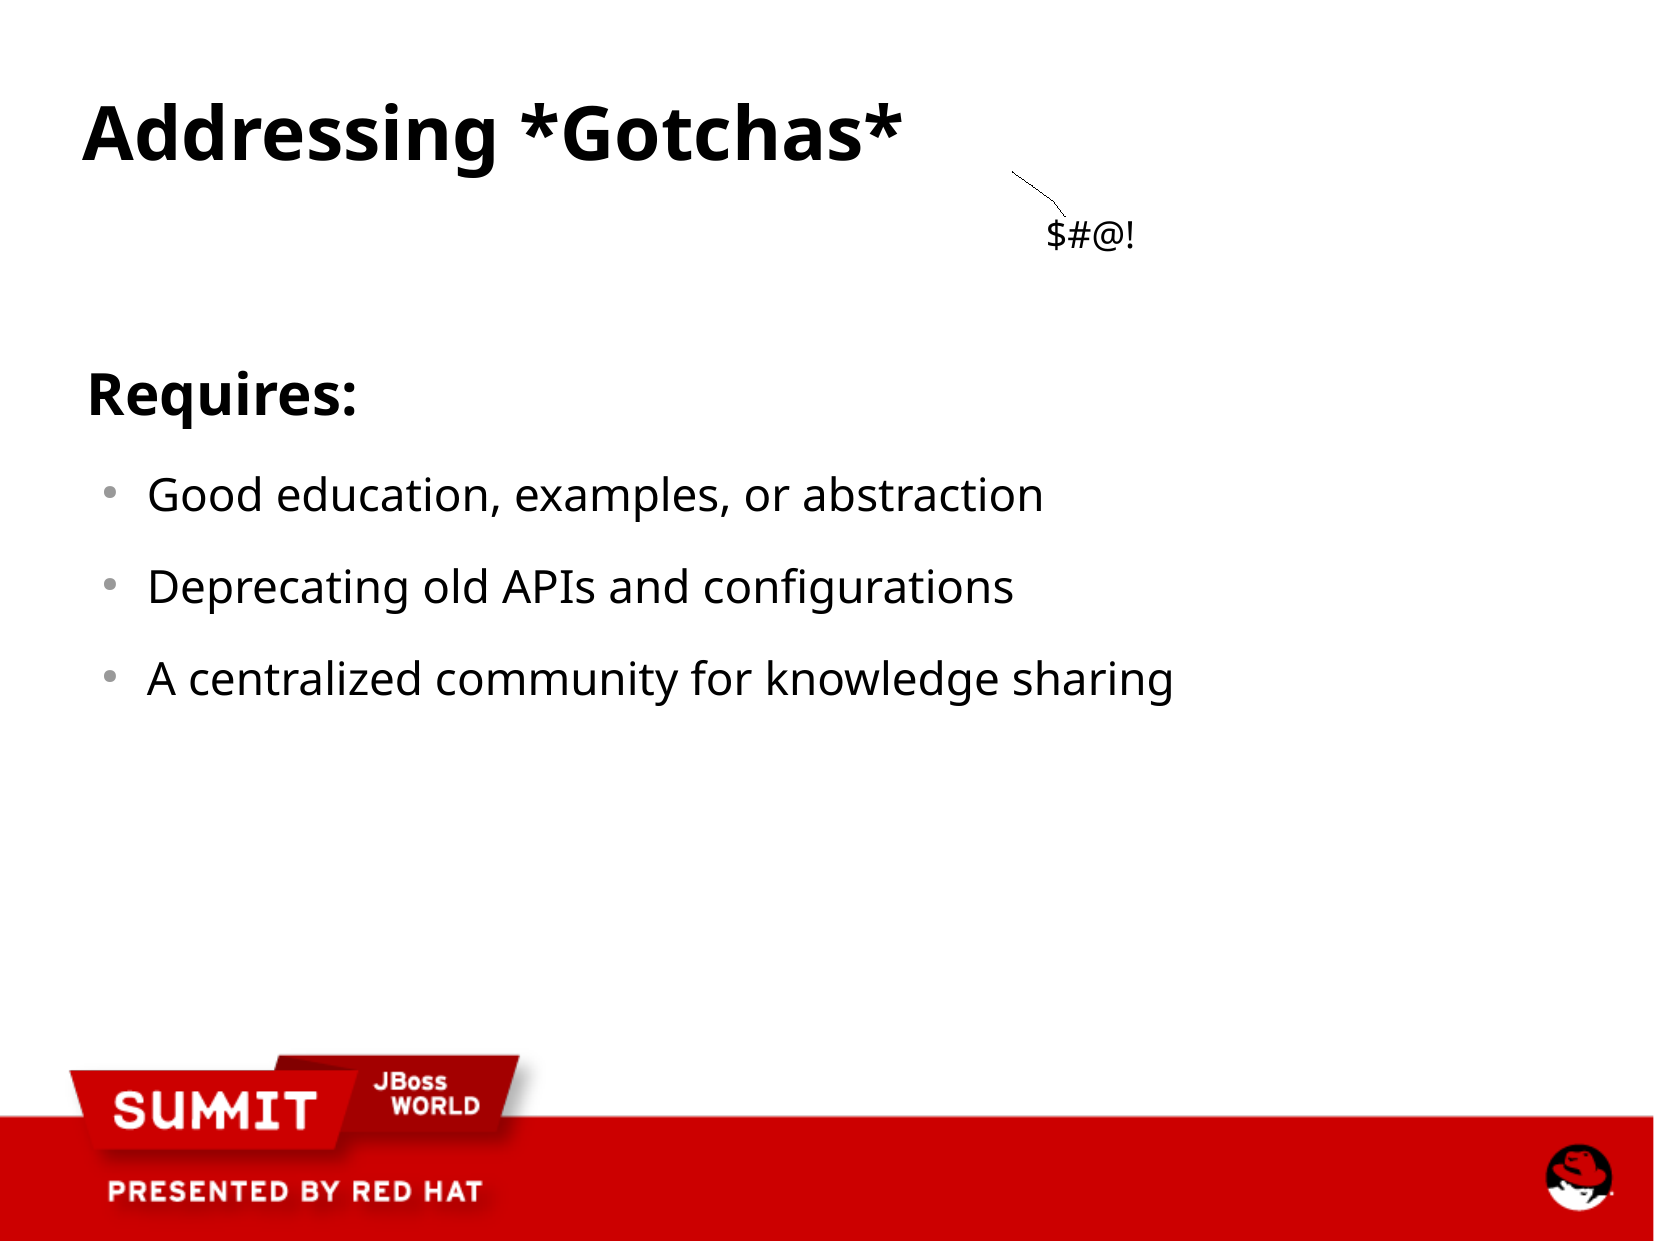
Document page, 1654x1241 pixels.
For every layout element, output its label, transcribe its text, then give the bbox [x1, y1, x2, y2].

list Requires: Good education, examples, or abstraction Deprecating old APIs and configurations A centralized community for knowledge sharing [86, 244, 1576, 1024]
title Addressing *Gotchas* [82, 45, 1571, 218]
text_box $#@! [1015, 201, 1166, 277]
picture [0, 1043, 1654, 1241]
